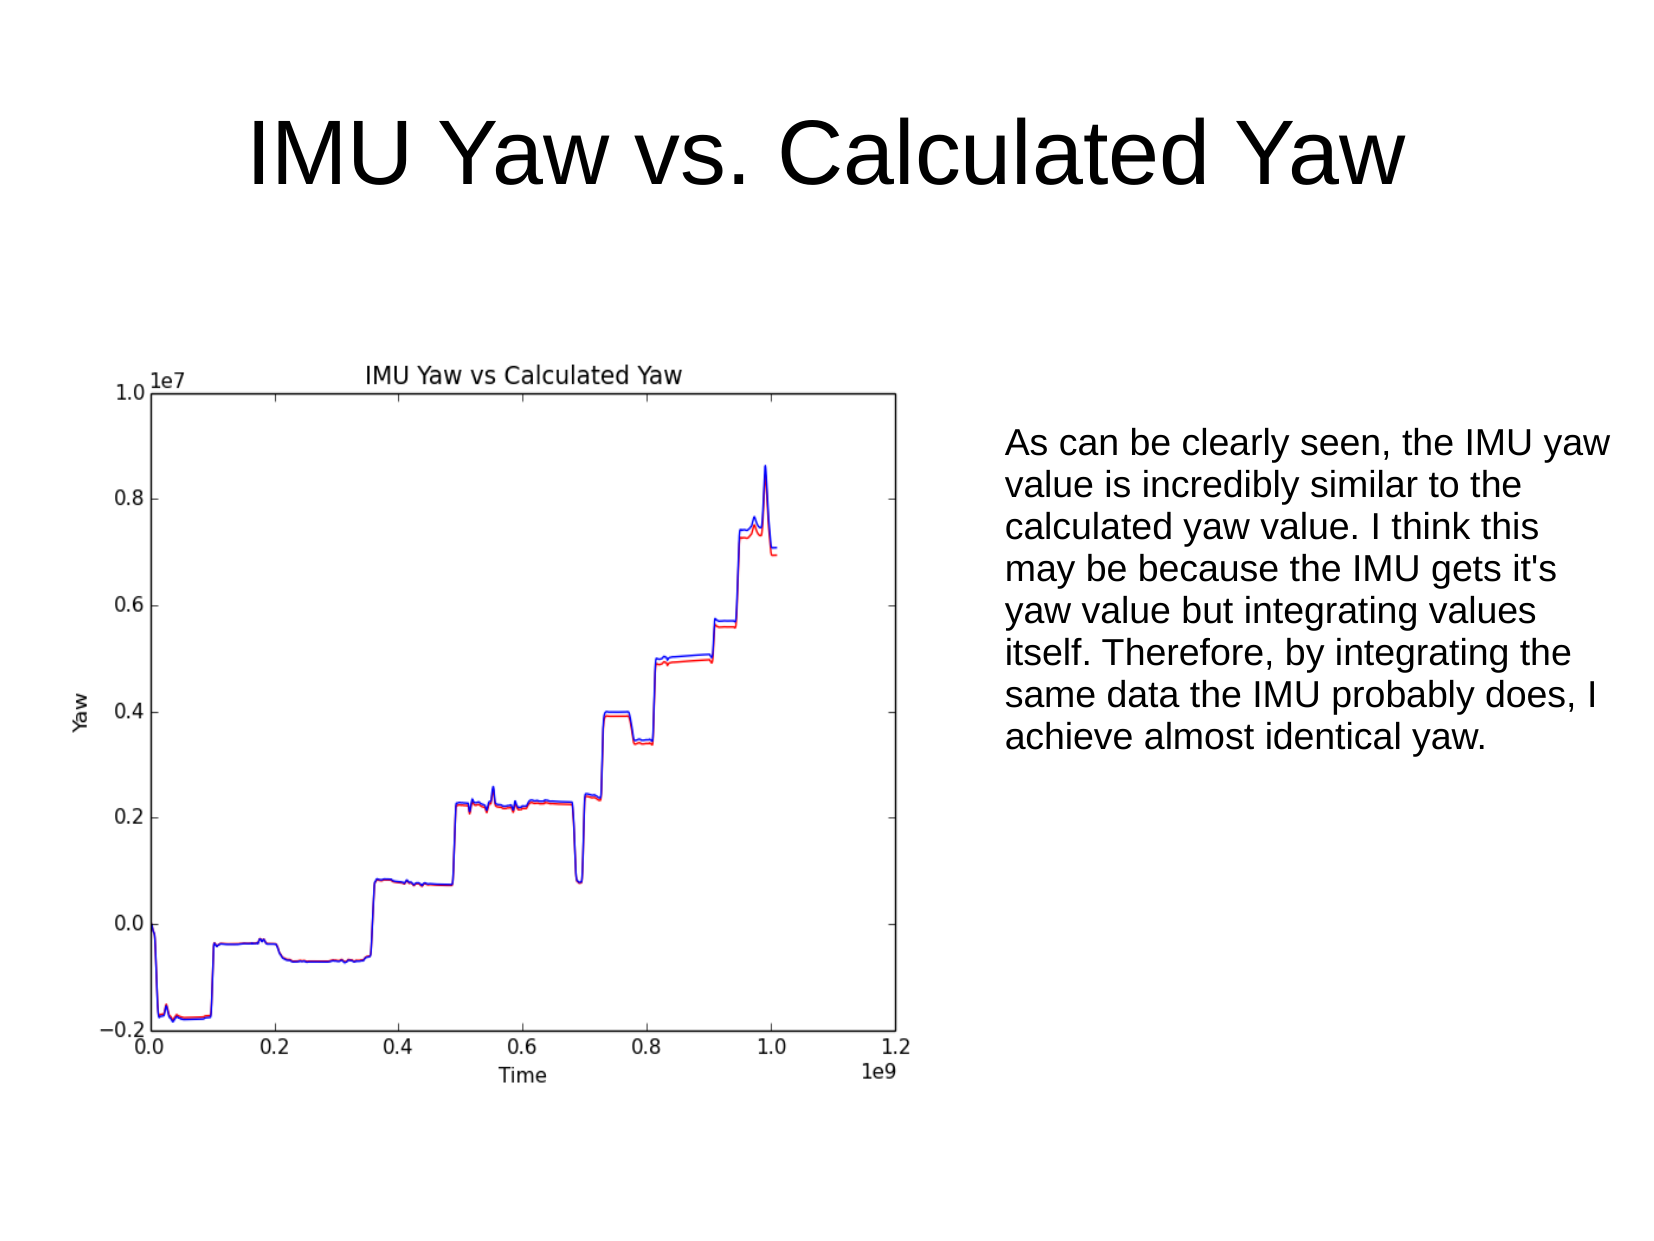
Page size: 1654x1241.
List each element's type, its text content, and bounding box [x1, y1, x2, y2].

text_box As can be clearly seen, the IMU yaw value is incredibly similar to the calculated yaw value. I think this may be because the IMU gets it's yaw value but integrating values itself. Therefore, by integrating the same data the IMU probably does, I achieve almost identical yaw. [990, 414, 1626, 766]
title IMU Yaw vs. Calculated Yaw [82, 49, 1571, 257]
picture [30, 314, 991, 1111]
